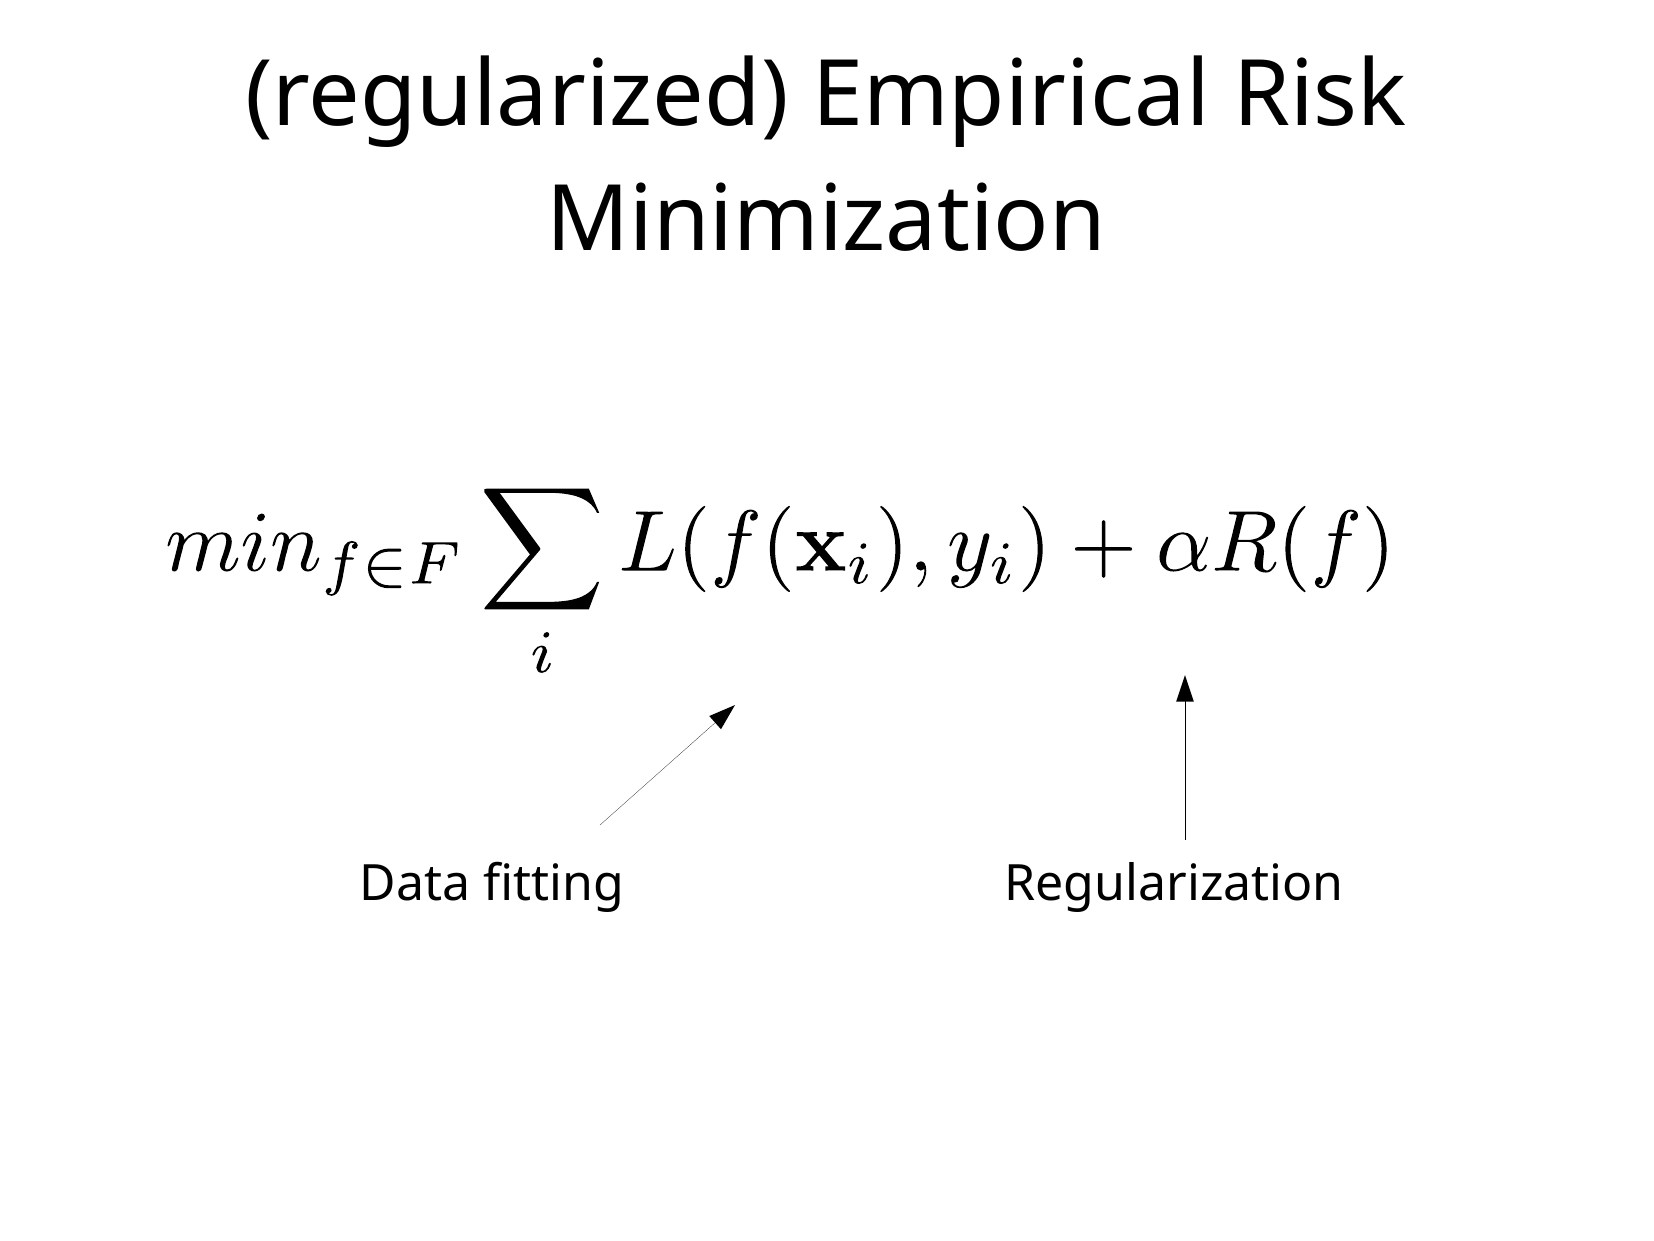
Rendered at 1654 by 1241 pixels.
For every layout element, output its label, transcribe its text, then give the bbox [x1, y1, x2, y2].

text_box Regularization [990, 840, 1411, 905]
text_box [165, 480, 1396, 673]
text_box Data fitting [345, 840, 871, 905]
title (regularized) Empirical Risk Minimization [82, 49, 1571, 257]
